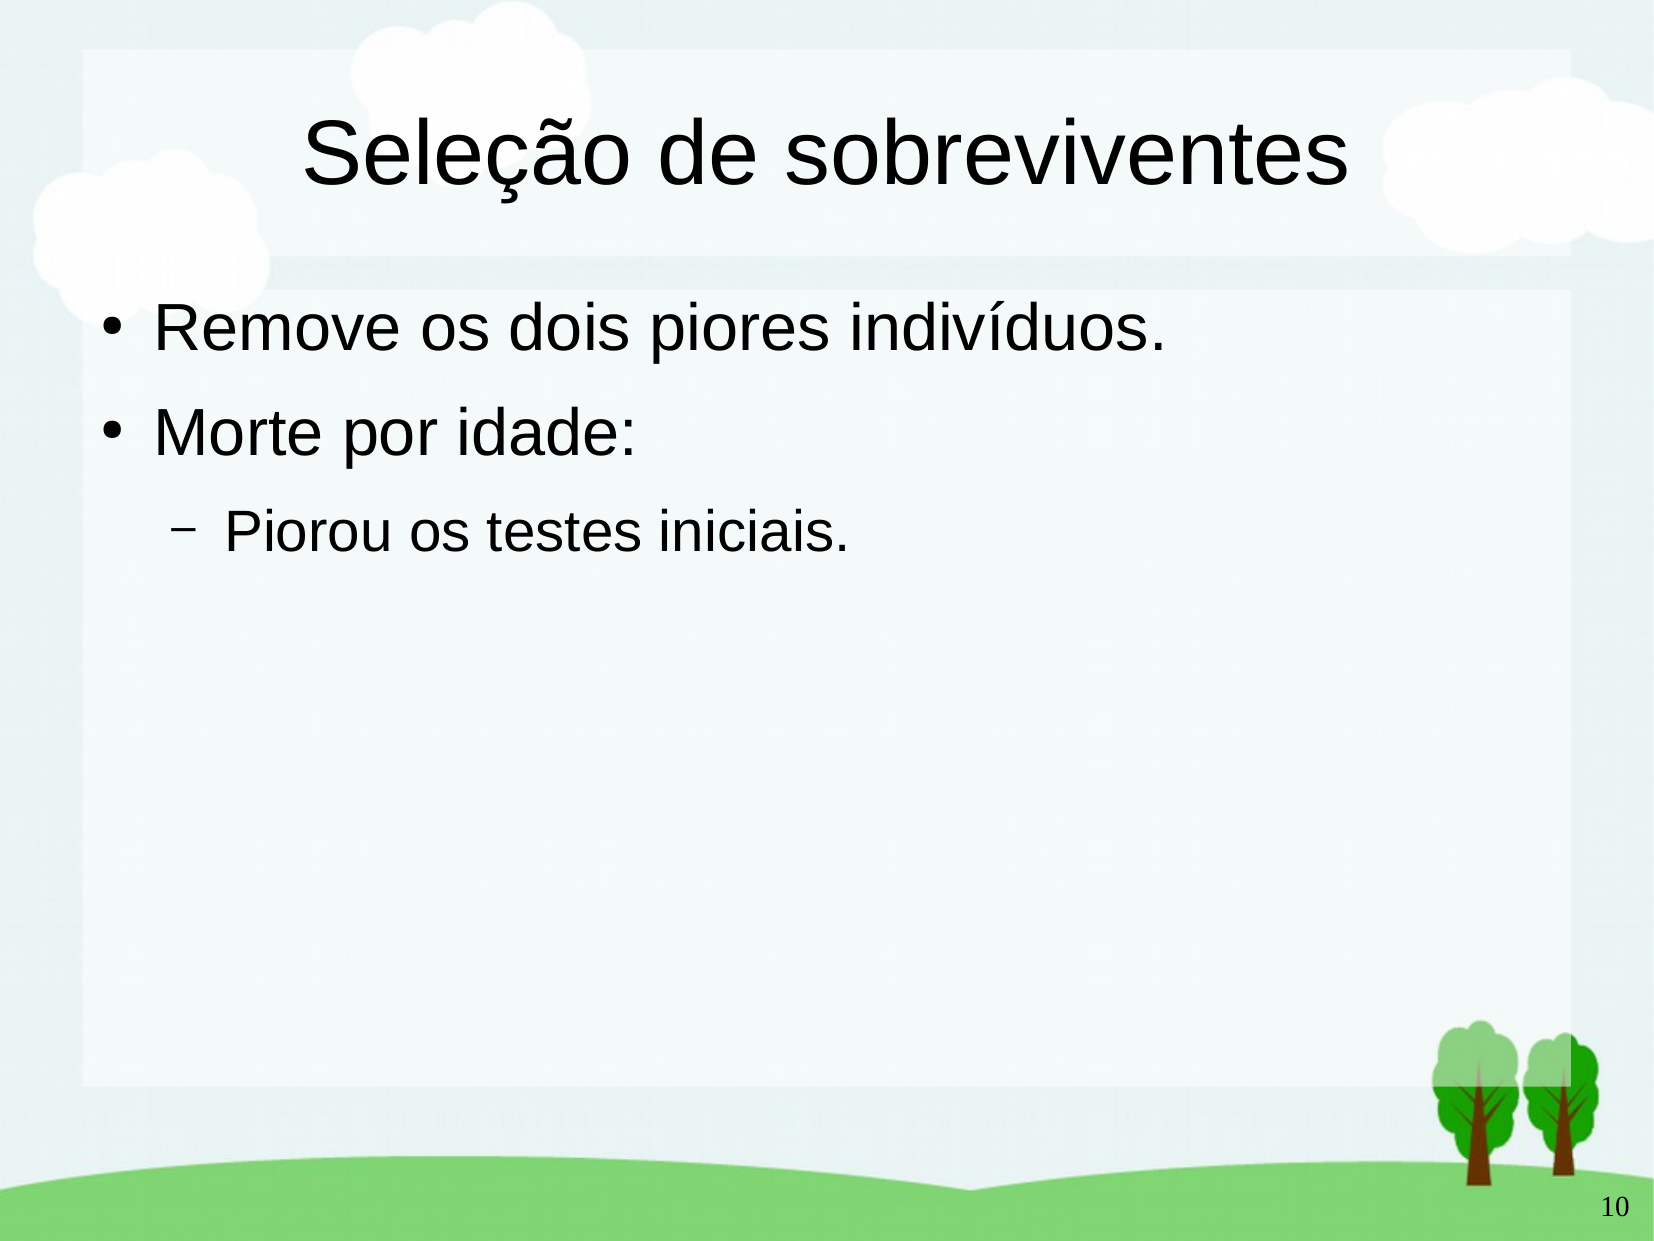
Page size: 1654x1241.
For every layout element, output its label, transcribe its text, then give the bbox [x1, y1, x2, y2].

list Remove os dois piores indivíduos. Morte por idade: Piorou os testes iniciais. [82, 290, 1571, 1087]
picture [0, 0, 1654, 1241]
title Seleção de sobreviventes [82, 49, 1571, 257]
